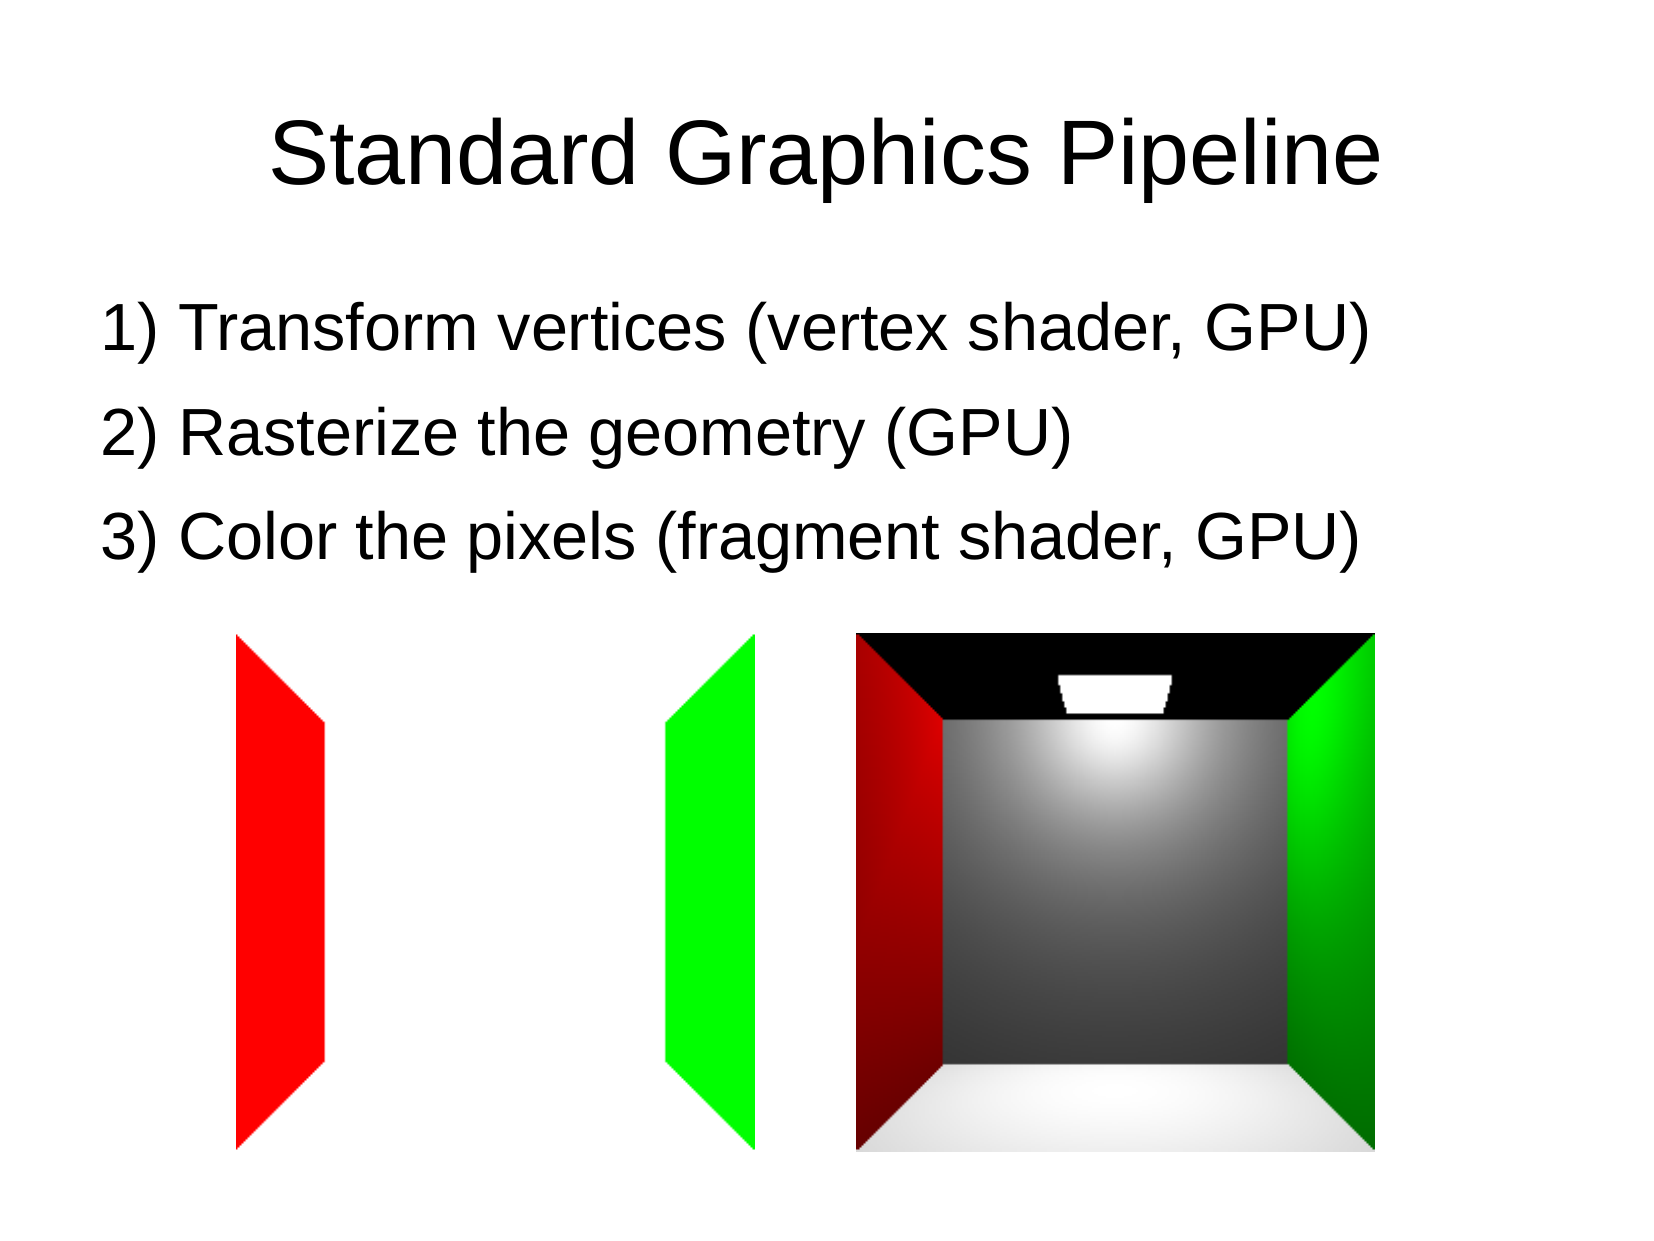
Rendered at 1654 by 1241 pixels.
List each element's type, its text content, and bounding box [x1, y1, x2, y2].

title Standard Graphics Pipeline [82, 49, 1571, 257]
picture [856, 633, 1375, 1152]
picture [236, 633, 755, 1152]
list Transform vertices (vertex shader, GPU) Rasterize the geometry (GPU) Color the pixels (fragment shader, GPU) [82, 290, 1571, 1010]
